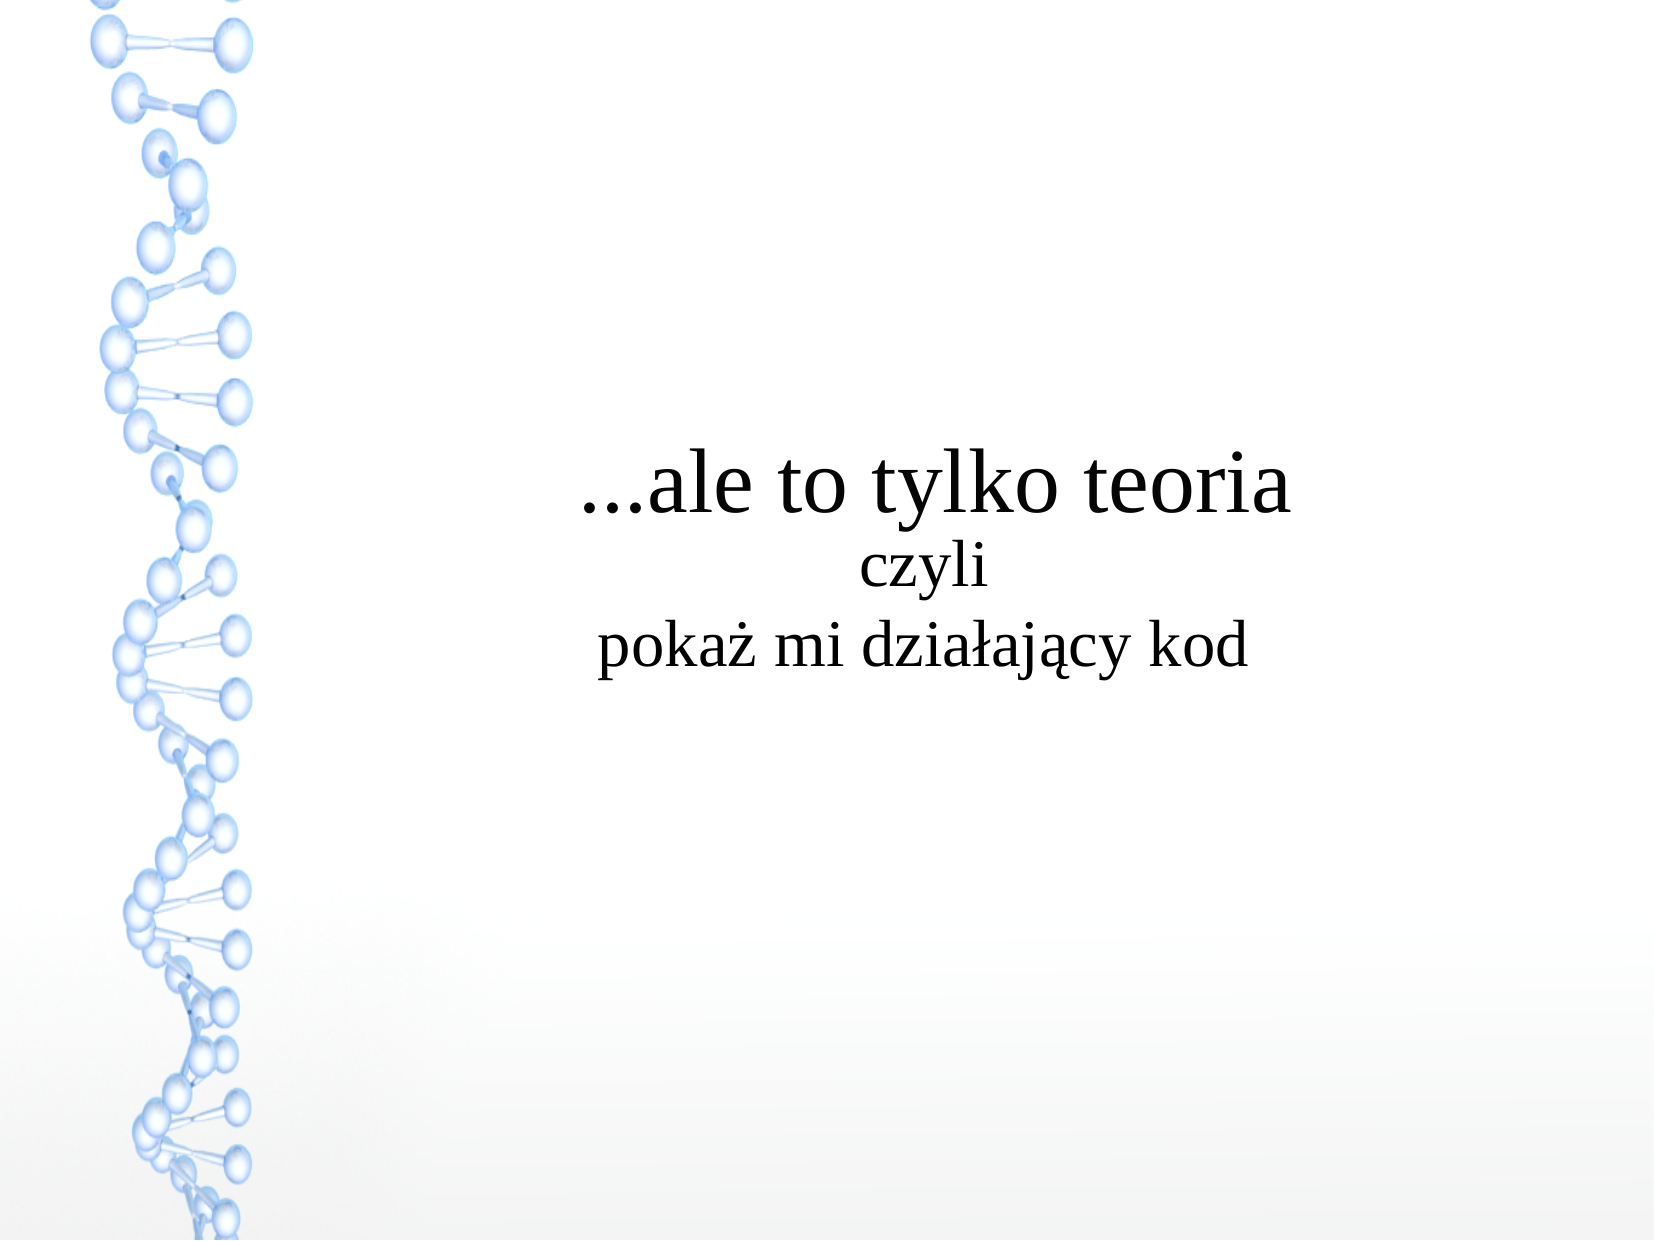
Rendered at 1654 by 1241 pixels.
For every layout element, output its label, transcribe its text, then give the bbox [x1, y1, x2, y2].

text_box czyli pokaż mi działający kod [259, 491, 1589, 709]
text_box ...ale to tylko teoria [271, 373, 1601, 579]
picture [0, 0, 1654, 1240]
